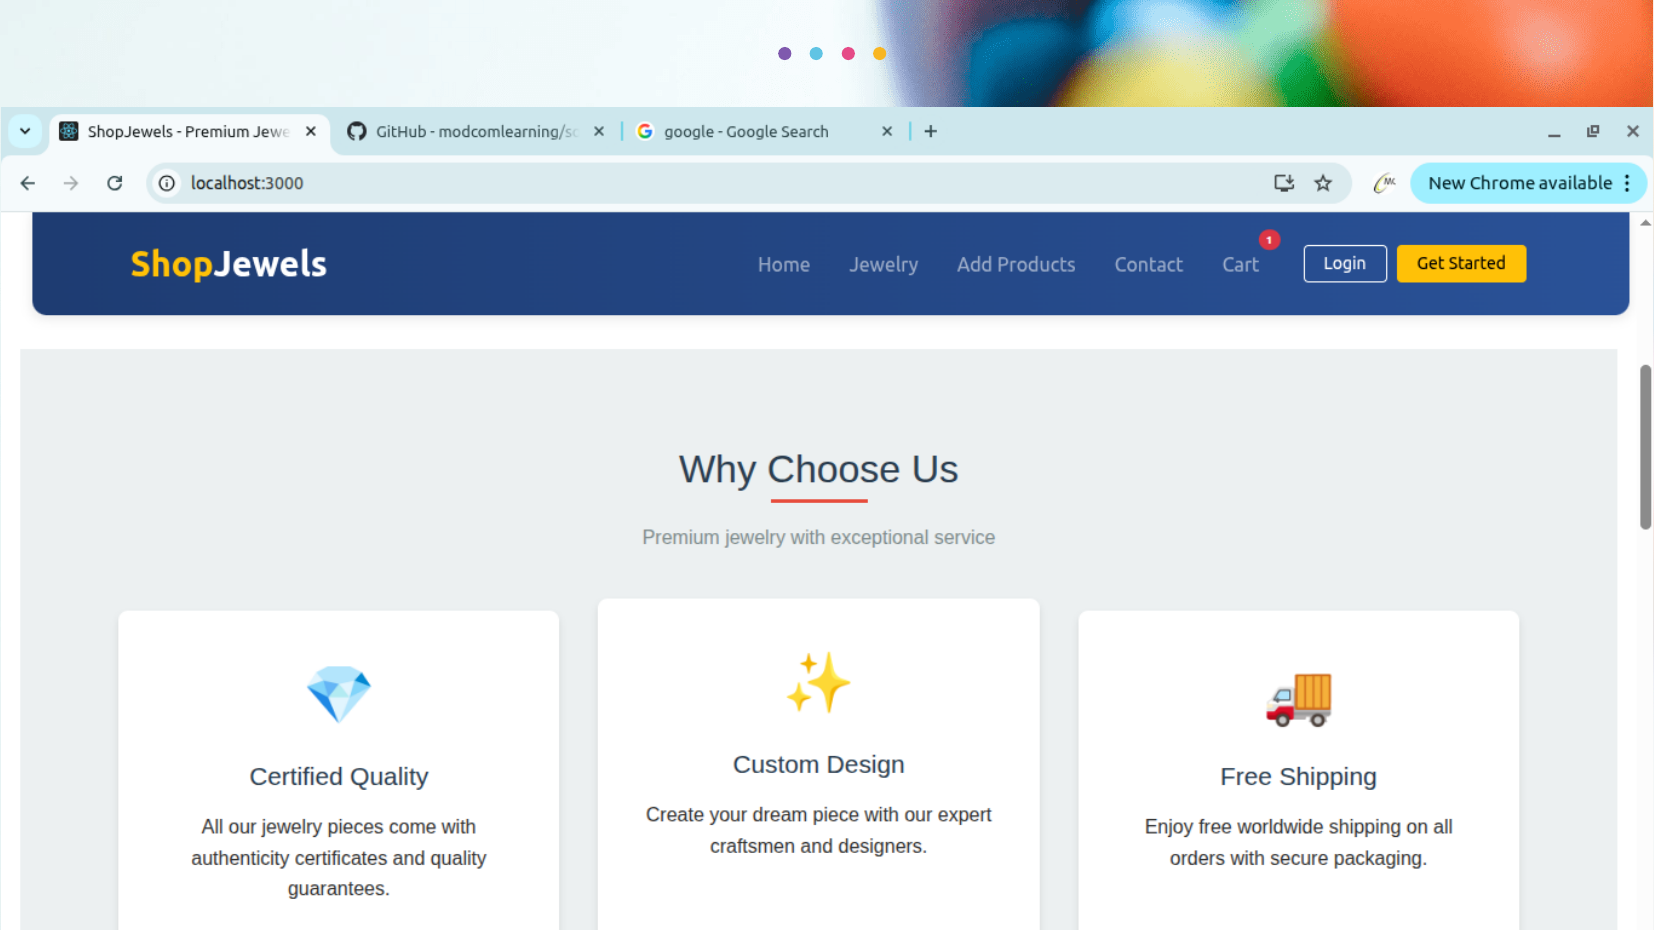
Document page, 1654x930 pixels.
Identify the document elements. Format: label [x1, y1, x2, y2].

picture [0, 0, 1654, 930]
text_box [841, 46, 855, 61]
text_box [778, 46, 792, 61]
text_box [809, 46, 823, 61]
text_box [873, 46, 887, 61]
